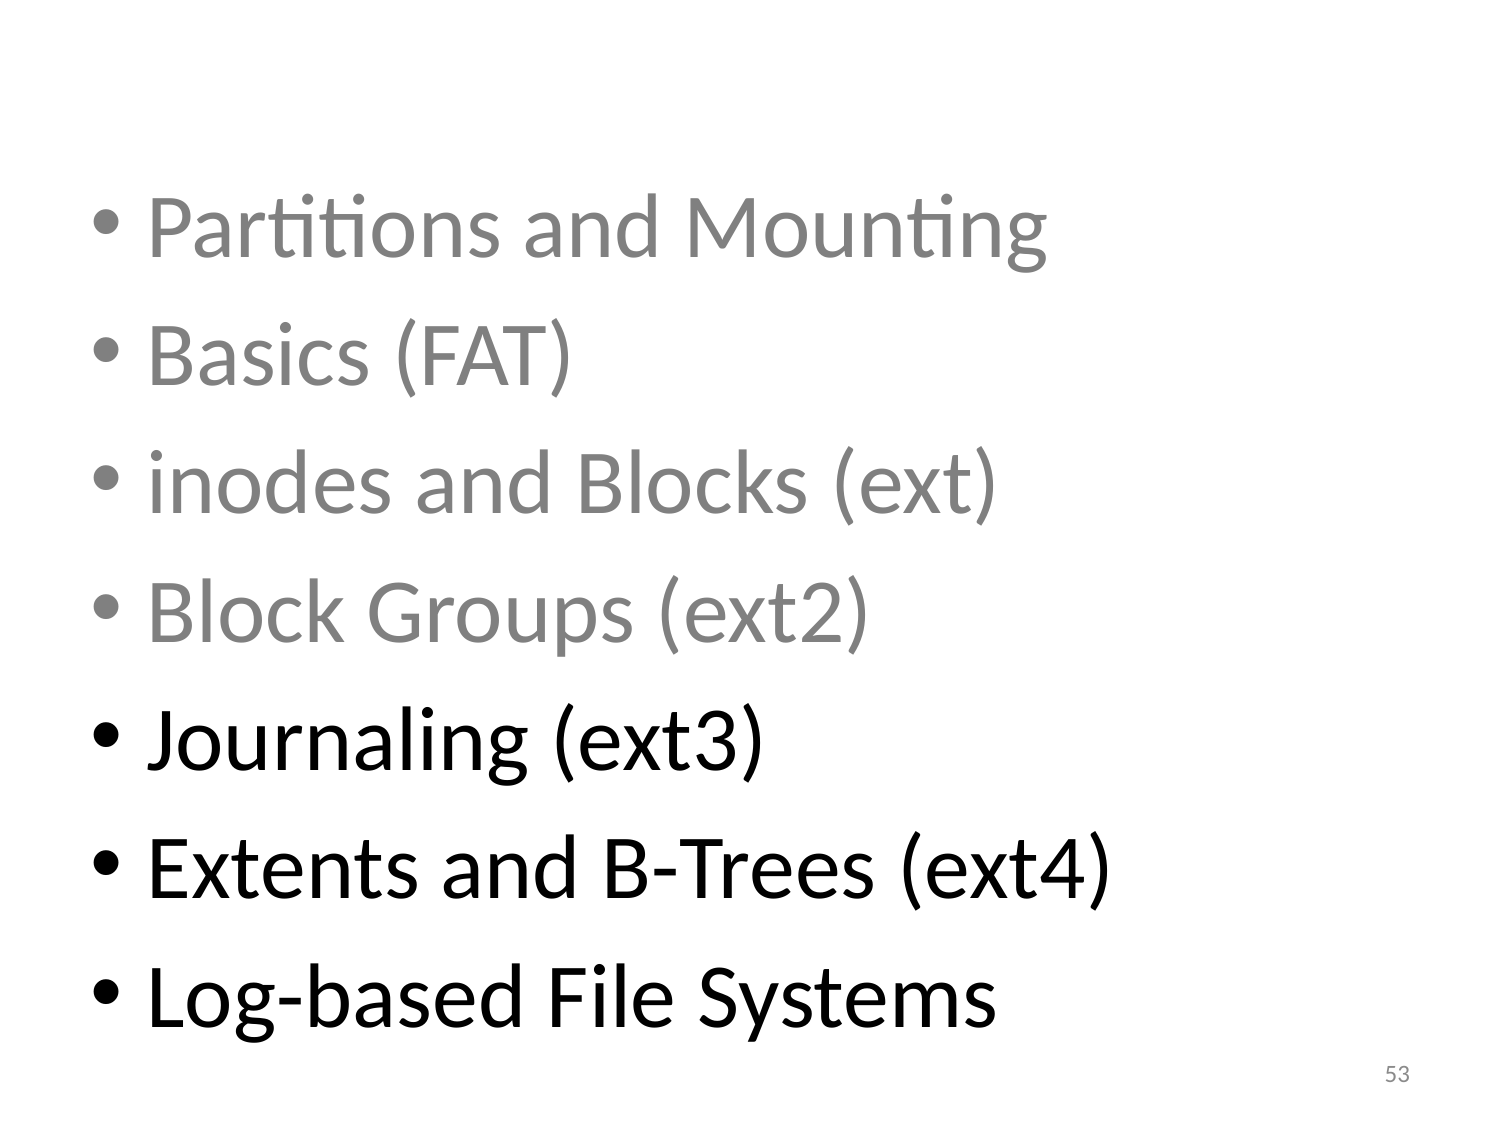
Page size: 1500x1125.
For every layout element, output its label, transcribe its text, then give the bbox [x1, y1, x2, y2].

slide_number <number> [1074, 1042, 1425, 1103]
list Partitions and Mounting Basics (FAT) inodes and Blocks (ext) Block Groups (ext2) Journaling (ext3) Extents and B-Trees (ext4) Log-based File Systems [75, 128, 1425, 1083]
